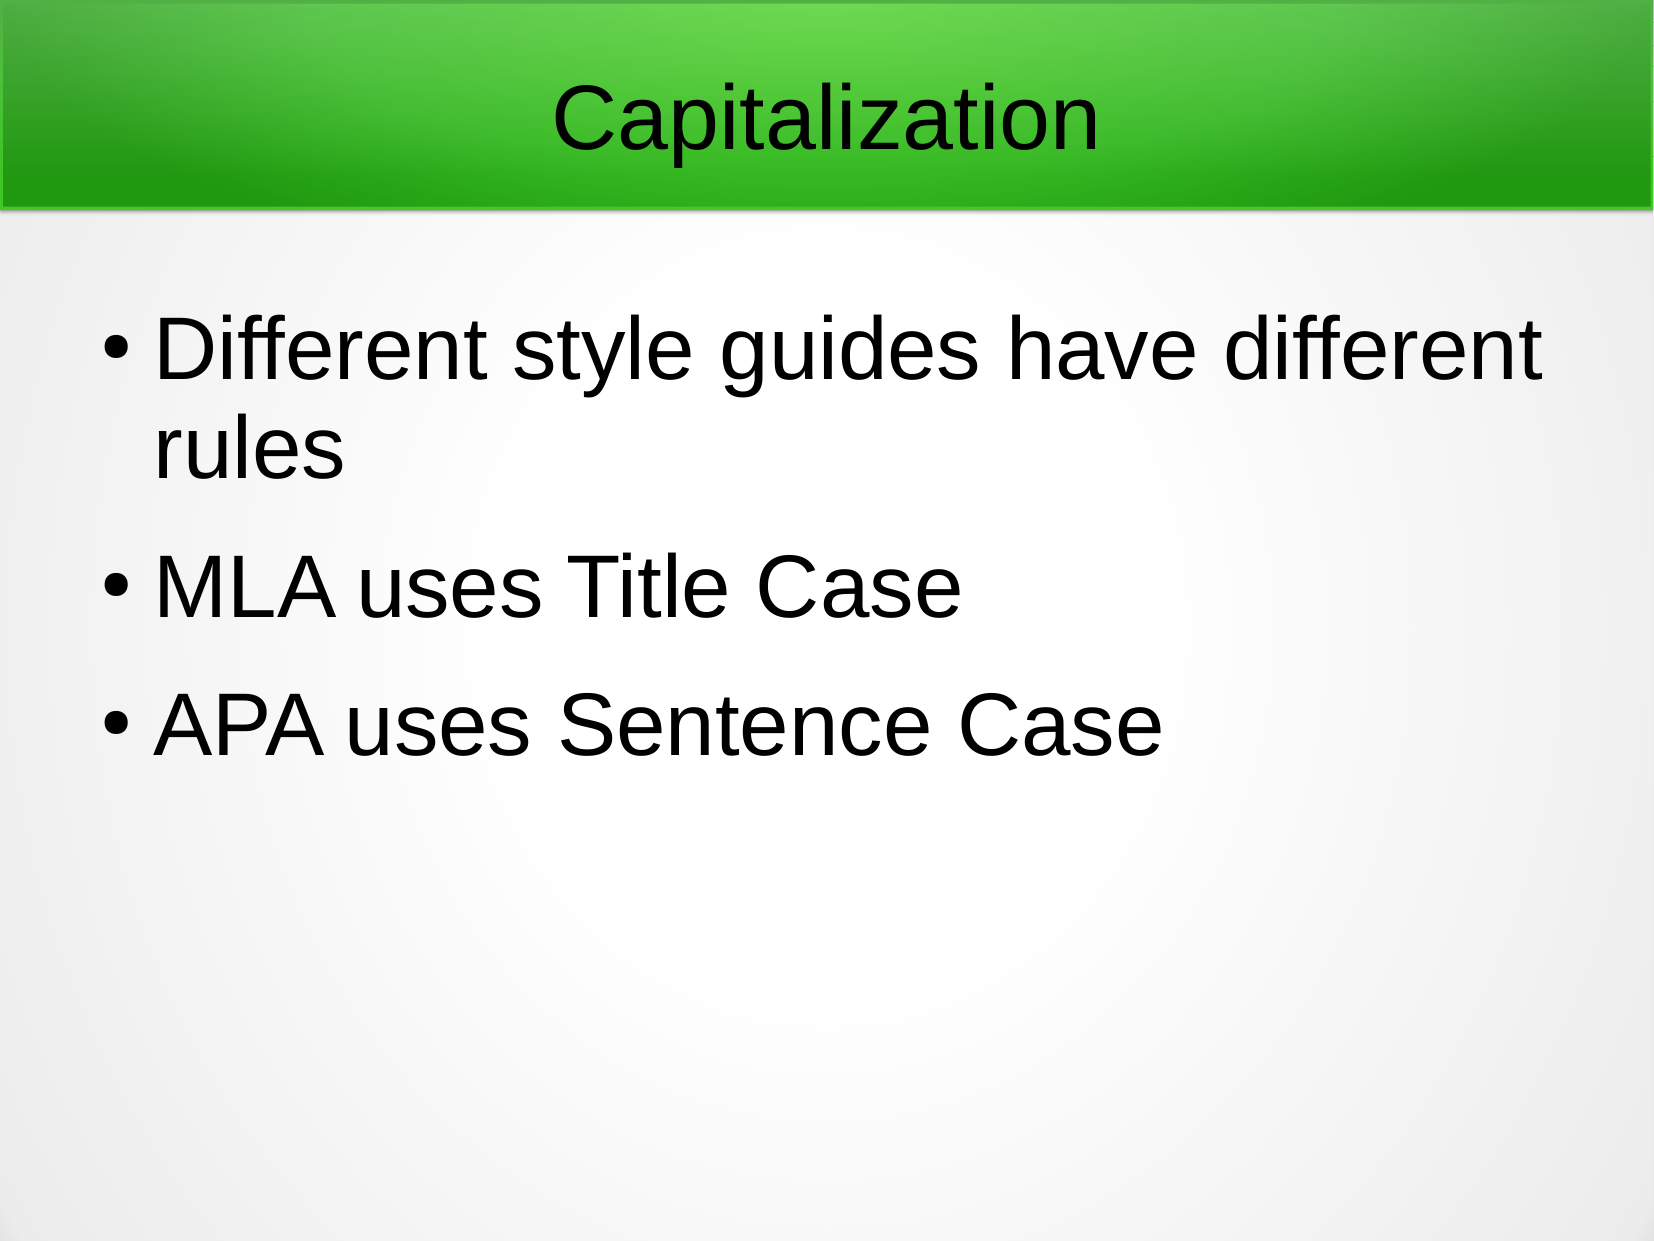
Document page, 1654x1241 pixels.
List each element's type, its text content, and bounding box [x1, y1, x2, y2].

title Capitalization [82, 47, 1571, 189]
list Different style guides have different rules MLA uses Title Case APA uses Sentence Case [82, 299, 1571, 1019]
